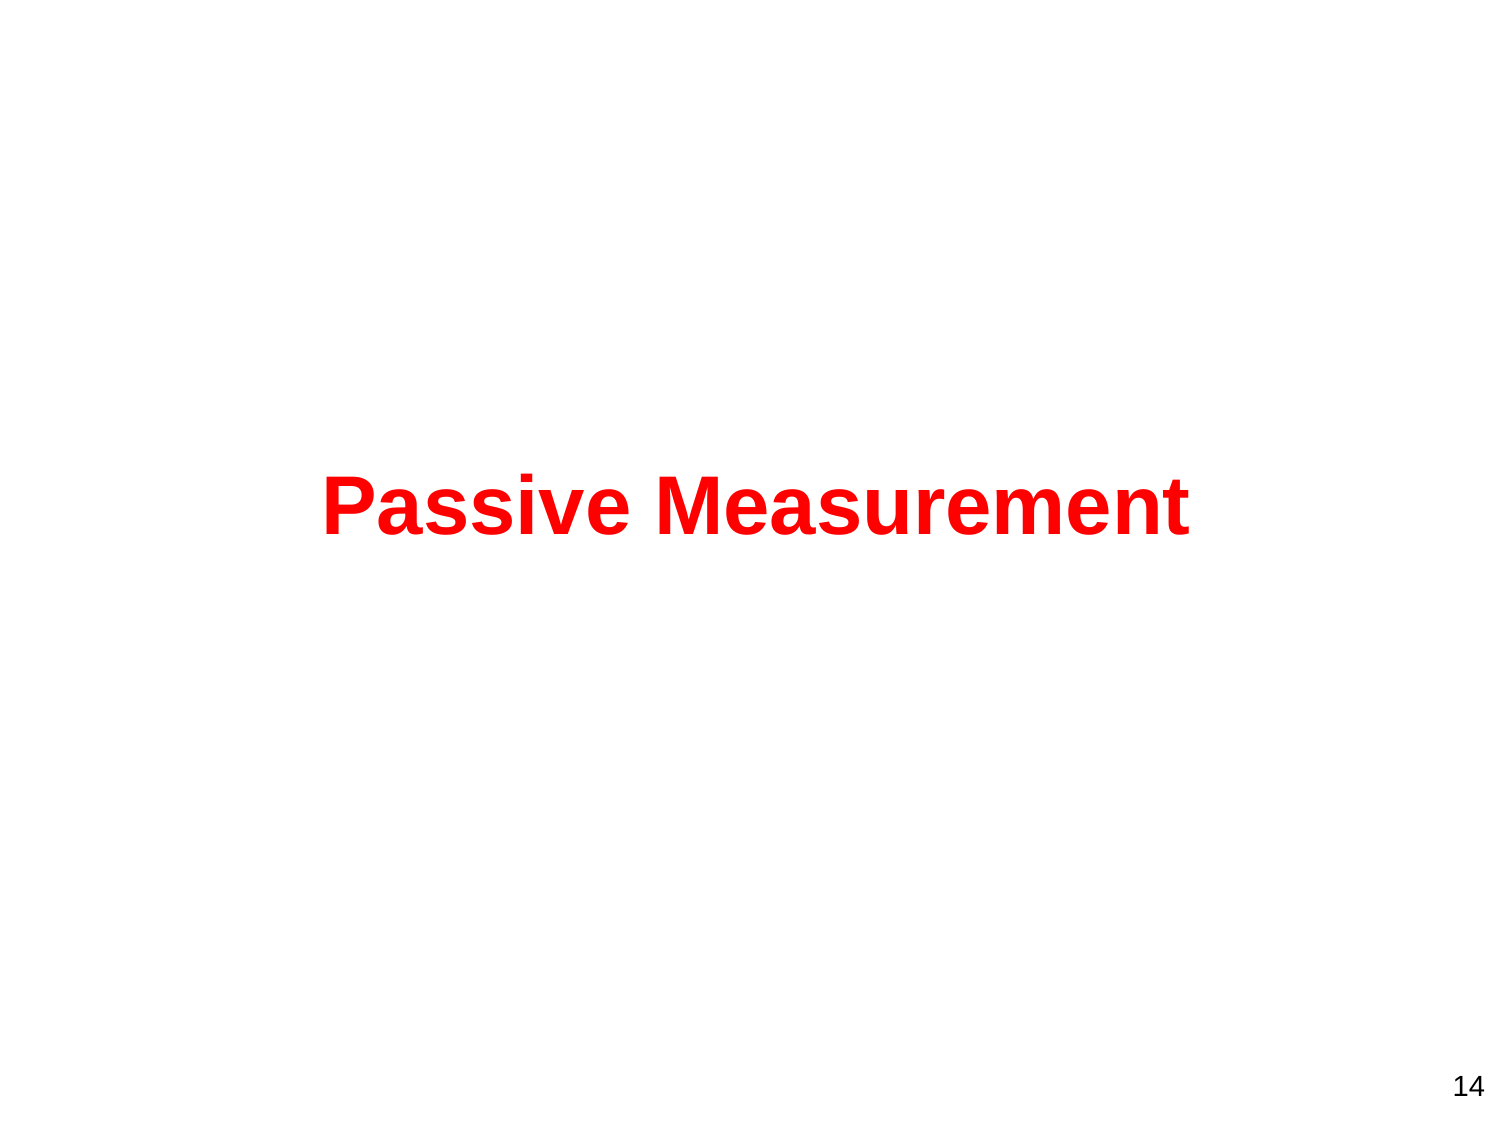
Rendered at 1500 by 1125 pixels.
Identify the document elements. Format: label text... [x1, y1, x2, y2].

title Passive Measurement [37, 412, 1476, 601]
